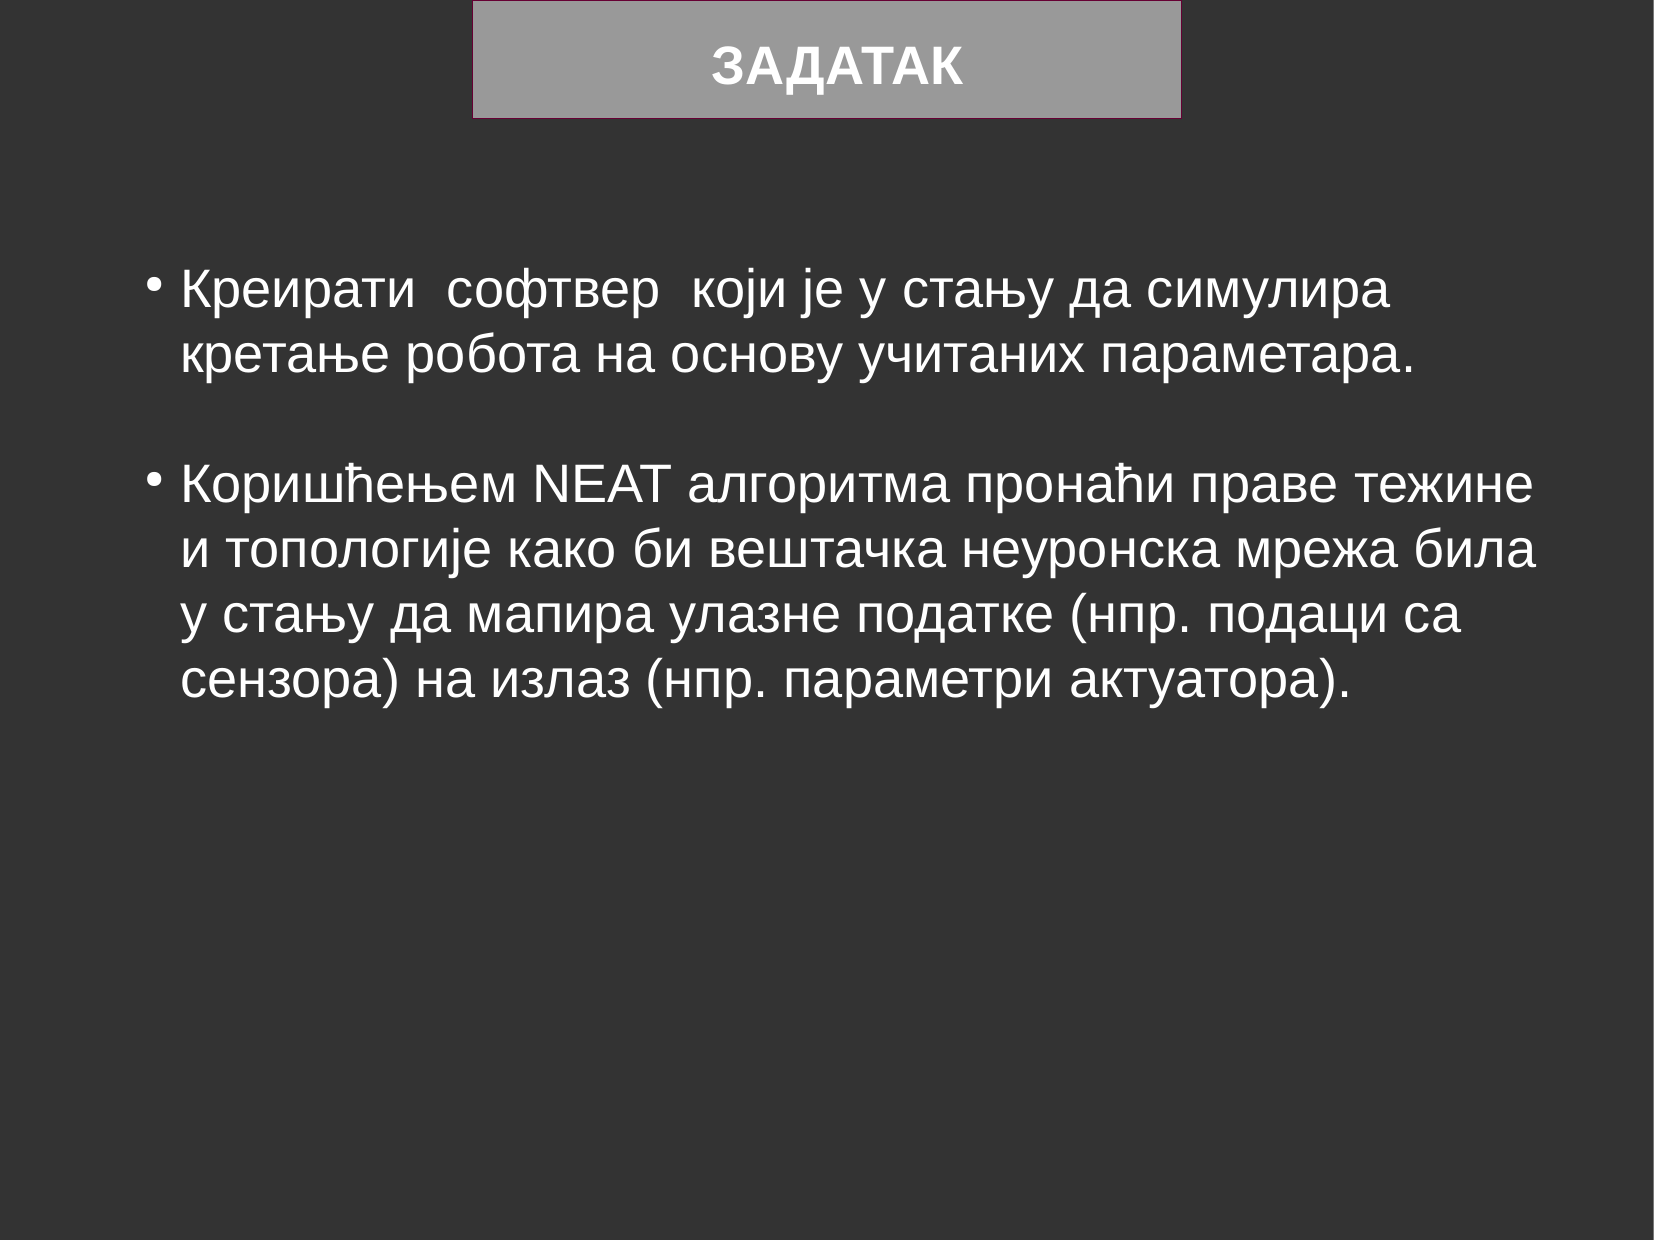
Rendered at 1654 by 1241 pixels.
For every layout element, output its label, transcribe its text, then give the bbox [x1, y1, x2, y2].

text_box Креирати софтвер који је у стању да симулира кретање робота на основу учитаних параметара. Коришћењем NEAT алгоритма пронаћи праве тежине и топологије како би вештачка неуронска мрежа била у стању да мапира улазне податке (нпр. подаци са сензорa) на излаз (нпр. параметри актуатора). [129, 200, 1571, 683]
text_box [472, 0, 1182, 119]
